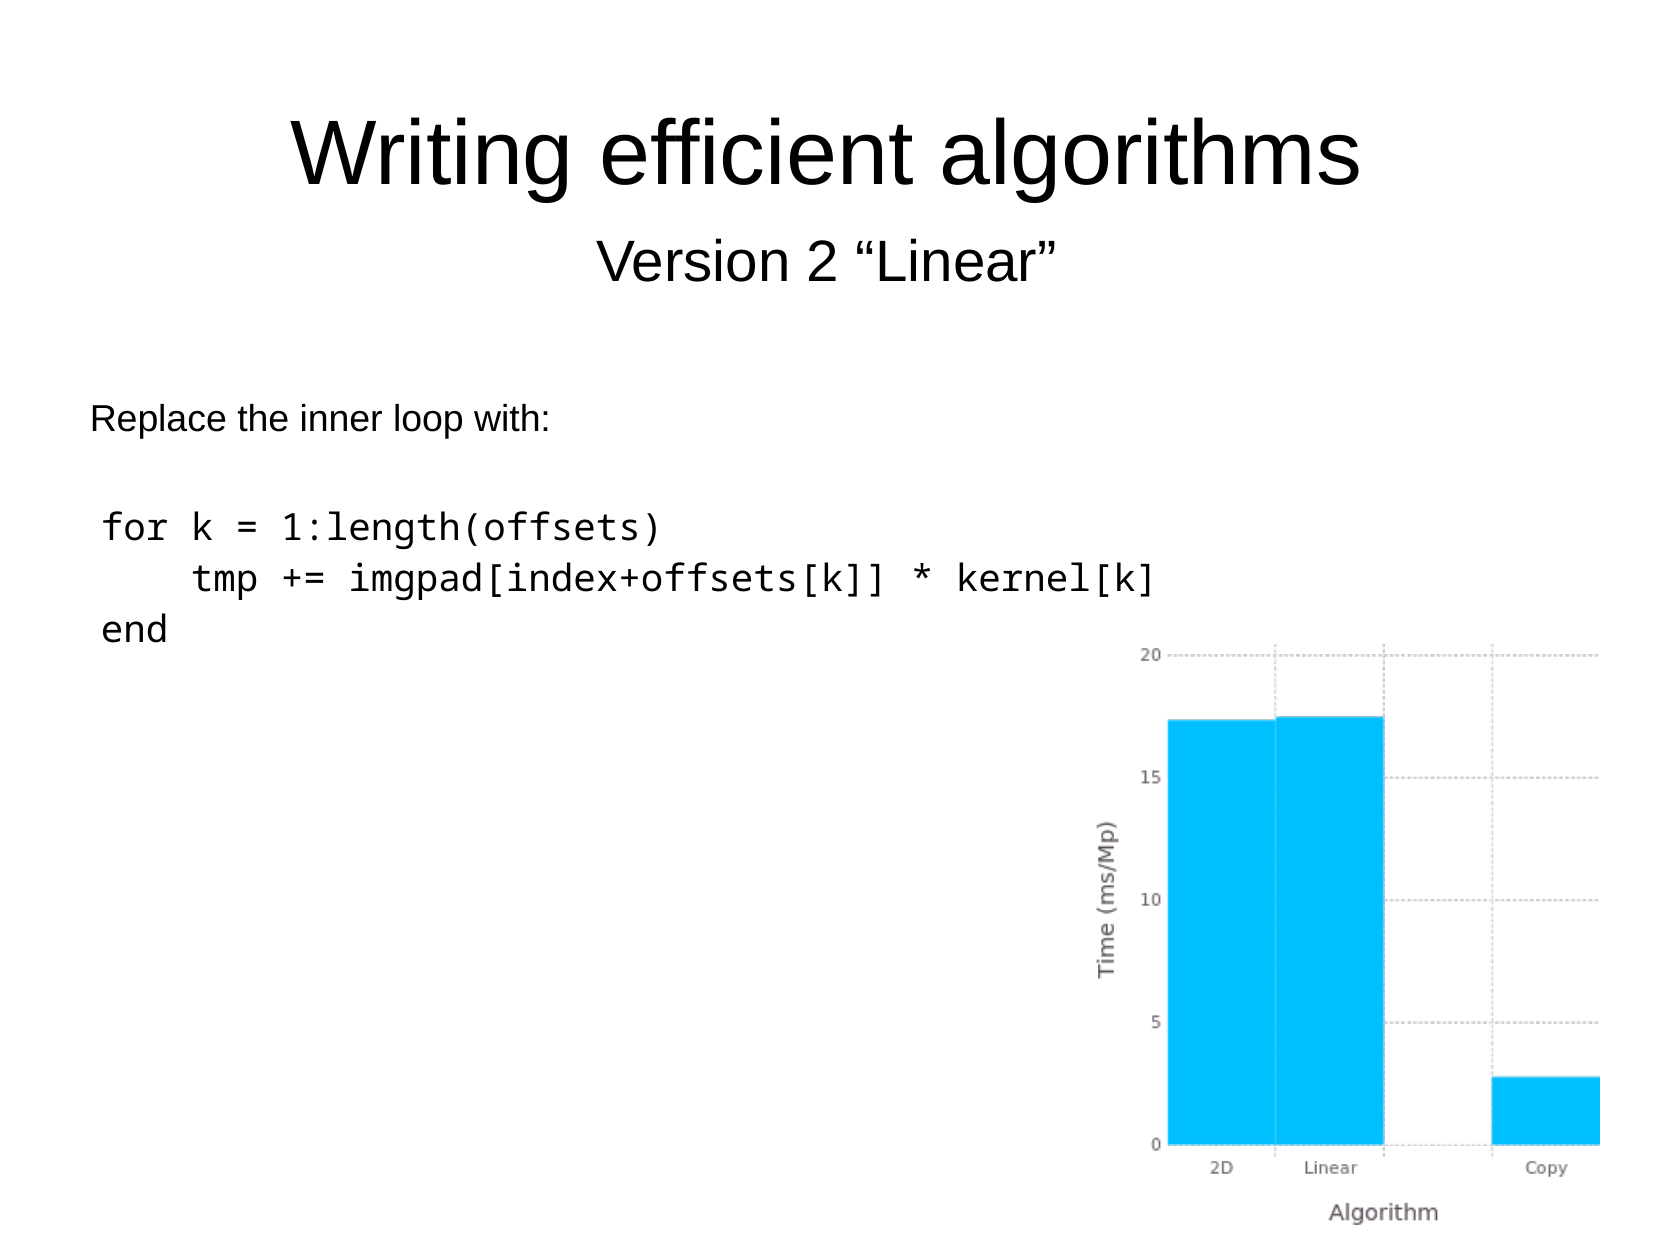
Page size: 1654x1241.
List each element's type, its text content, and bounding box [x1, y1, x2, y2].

text_box Version 2 “Linear” [581, 221, 1073, 302]
picture [1080, 644, 1600, 1239]
text_box Replace the inner loop with: [75, 390, 567, 447]
text_box for k = 1:length(offsets) tmp += imgpad[index+offsets[k]] * kernel[k] end [86, 492, 1452, 712]
title Writing efficient algorithms [82, 49, 1571, 257]
